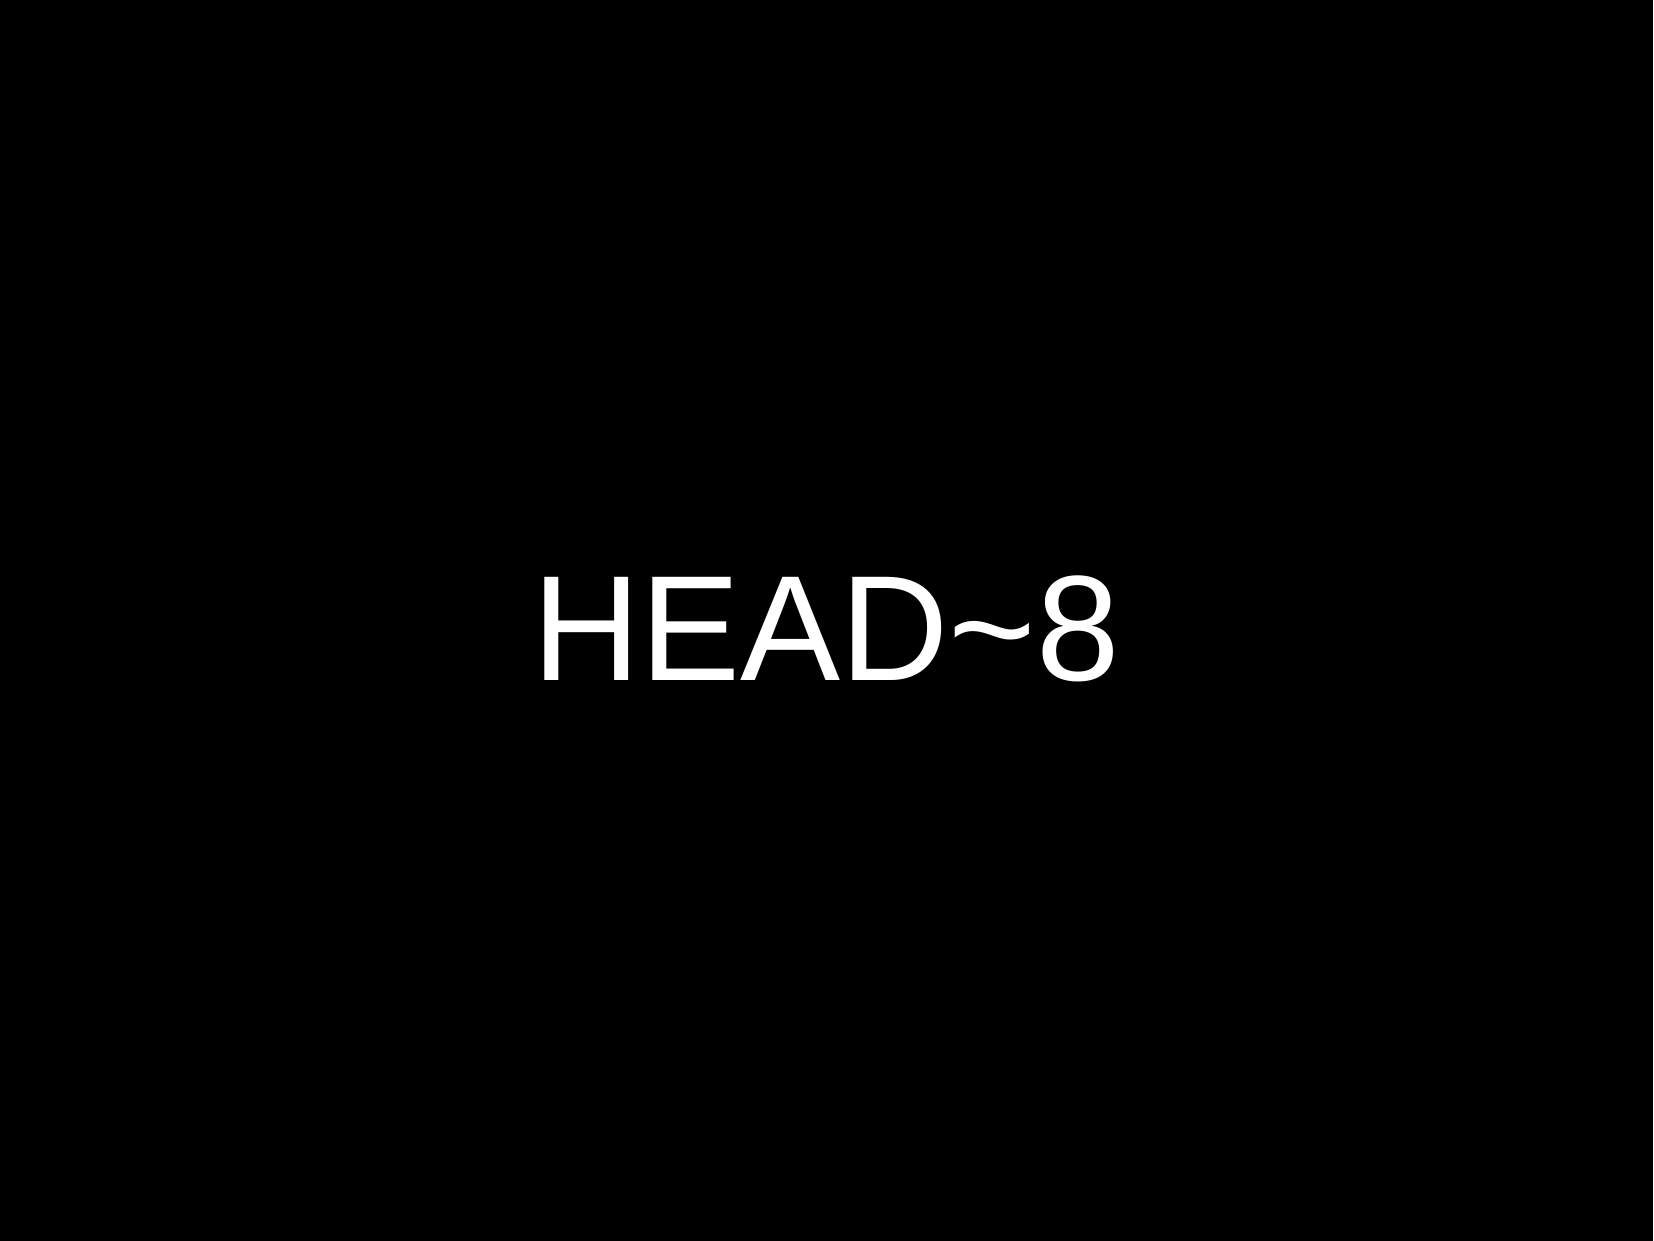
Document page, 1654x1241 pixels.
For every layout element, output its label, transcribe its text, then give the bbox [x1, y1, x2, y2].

title HEAD~8 [82, 525, 1571, 733]
